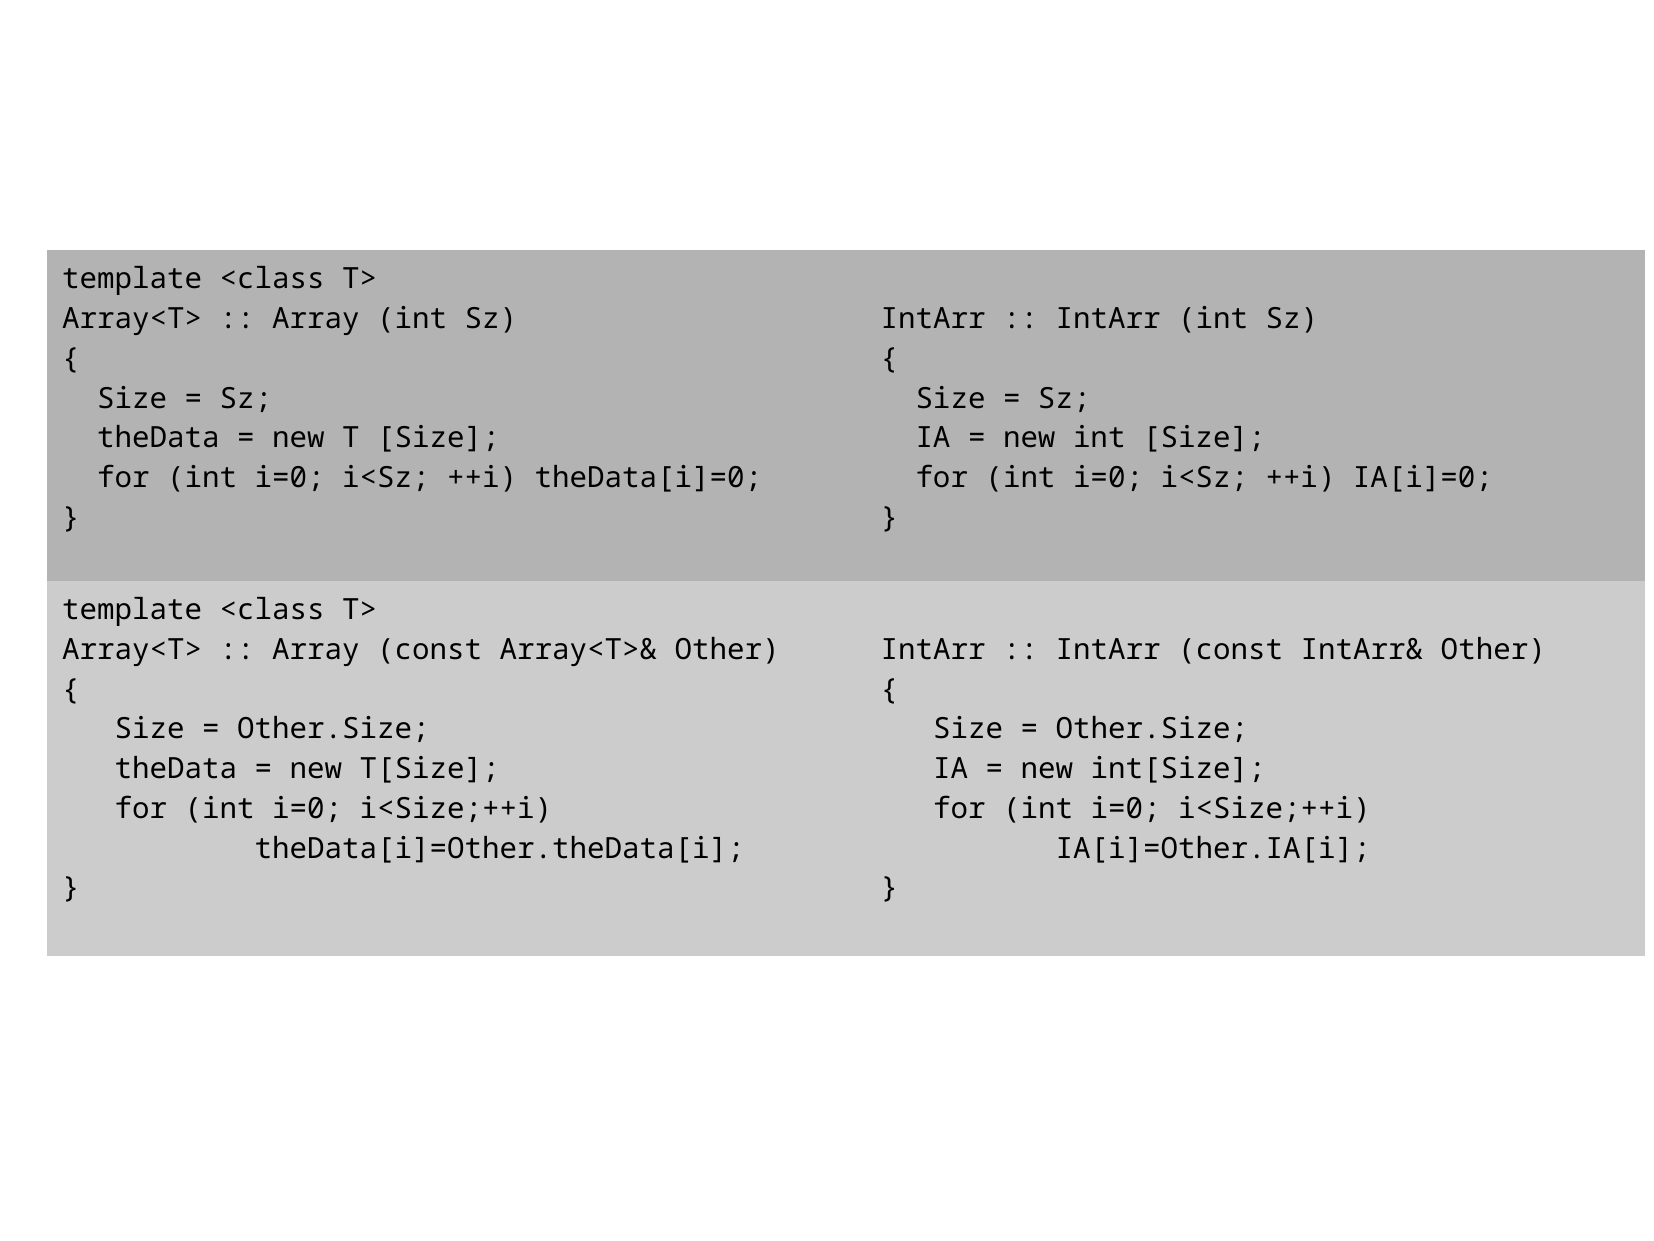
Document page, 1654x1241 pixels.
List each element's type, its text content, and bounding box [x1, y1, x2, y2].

table_header template <class T> Array<T> :: Array (int Sz) { Size = Sz; theData = new T [Size]; for (int i=0; i<Sz; ++i) theData[i]=0; } [47, 250, 866, 581]
table_cell template <class T> Array<T> :: Array (const Array<T>& Other) { Size = Other.Size; theData = new T[Size]; for (int i=0; i<Size;++i) theData[i]=Other.theData[i]; } [47, 581, 866, 956]
table_cell IntArr :: IntArr (const IntArr& Other) { Size = Other.Size; IA = new int[Size]; for (int i=0; i<Size;++i) IA[i]=Other.IA[i]; } [866, 581, 1645, 956]
table_header IntArr :: IntArr (int Sz) { Size = Sz; IA = new int [Size]; for (int i=0; i<Sz; ++i) IA[i]=0; } [866, 250, 1645, 581]
